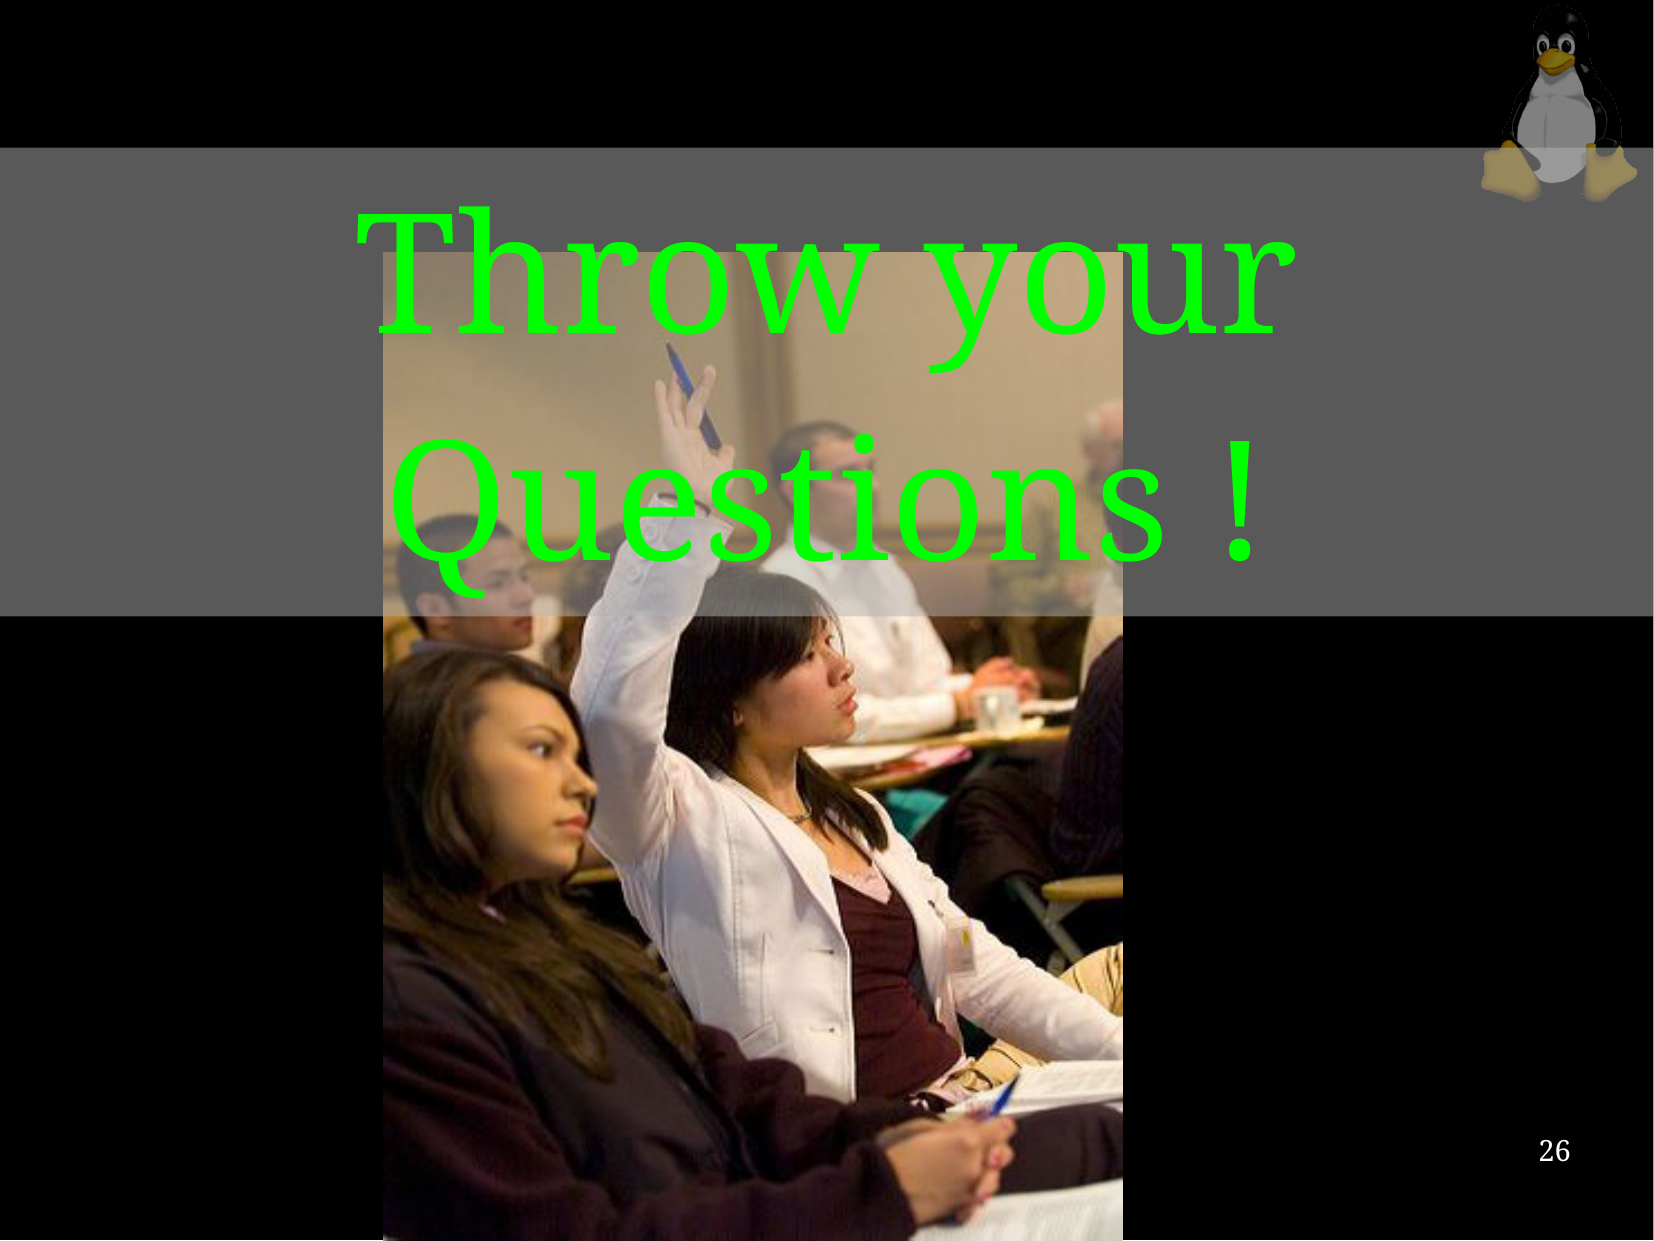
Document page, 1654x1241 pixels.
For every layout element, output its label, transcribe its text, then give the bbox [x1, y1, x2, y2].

picture [1476, 0, 1642, 147]
picture [383, 617, 1123, 1241]
text_box Throw your Questions ! [0, 147, 1654, 330]
